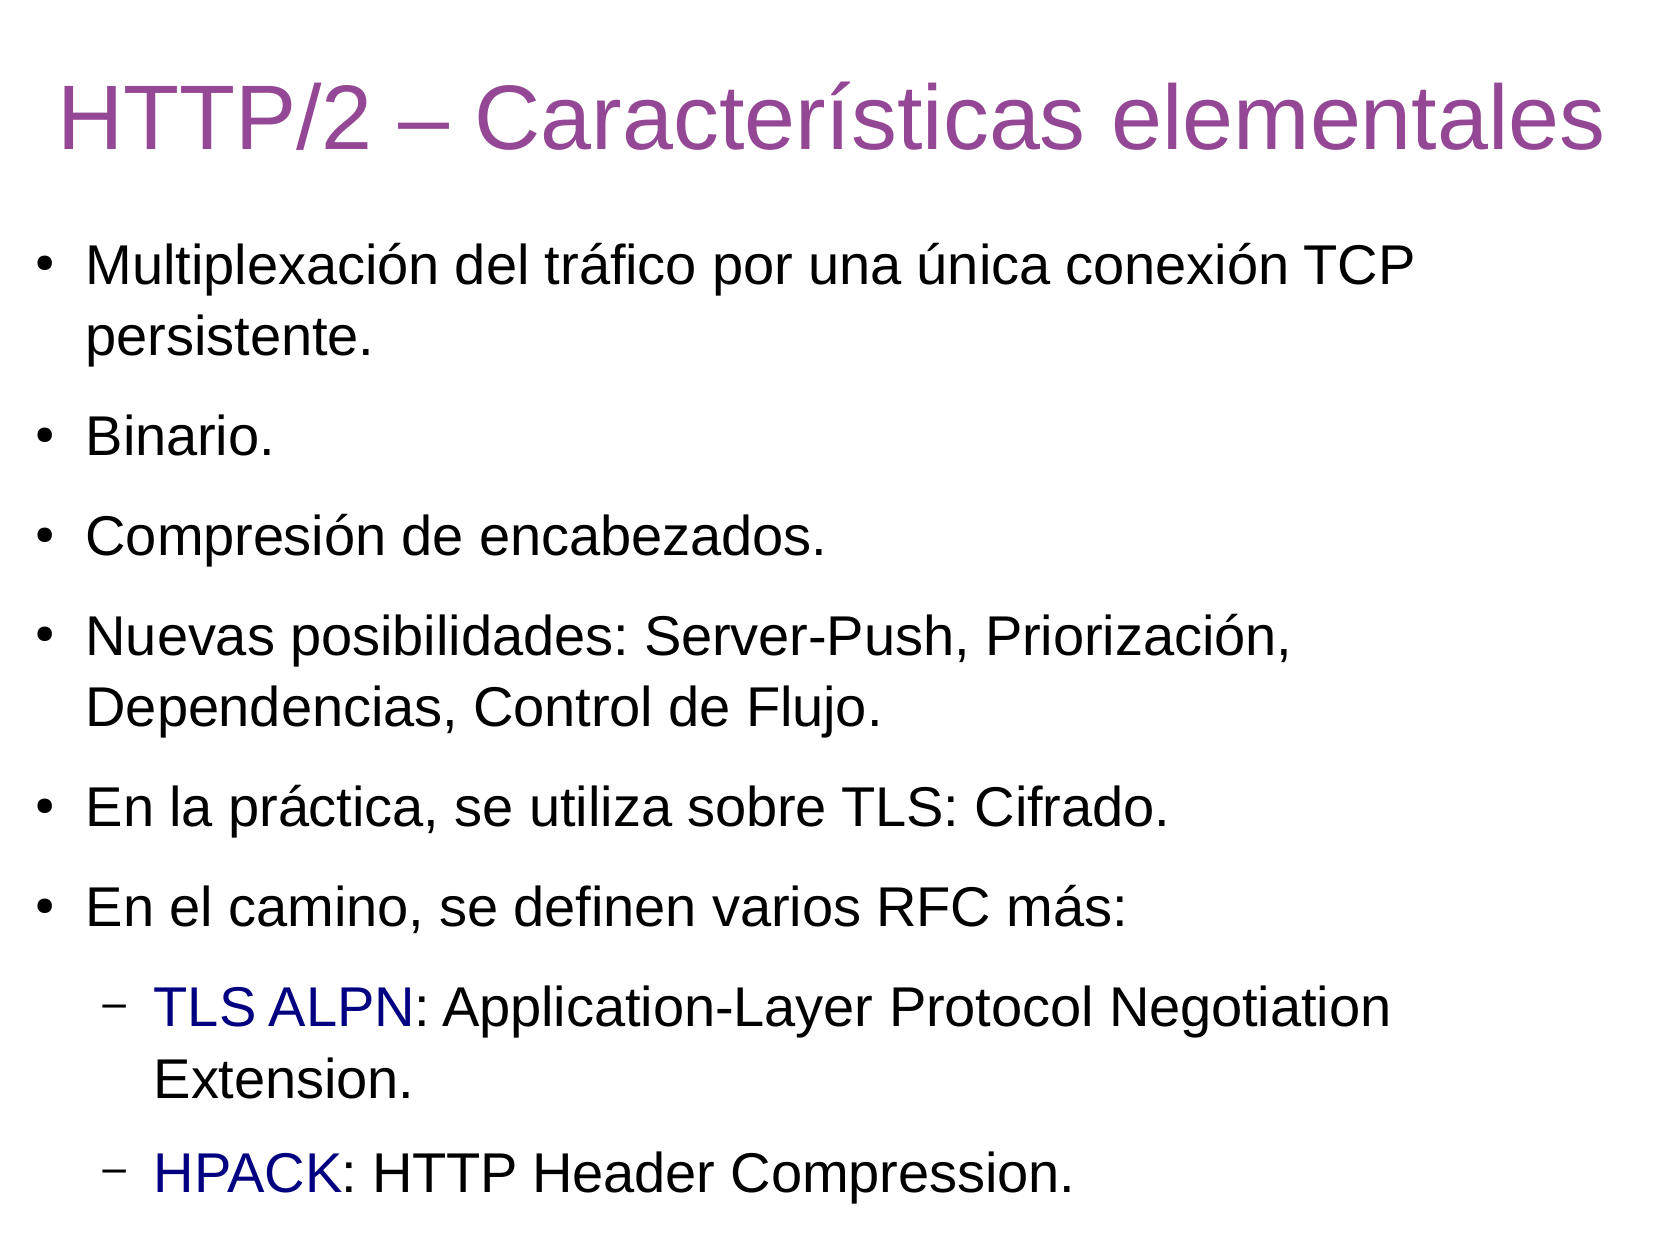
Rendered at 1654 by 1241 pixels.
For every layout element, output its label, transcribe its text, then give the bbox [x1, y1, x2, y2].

list Multiplexación del tráfico por una única conexión TCP persistente. Binario. Compresión de encabezados. Nuevas posibilidades: Server-Push, Priorización, Dependencias, Control de Flujo. En la práctica, se utiliza sobre TLS: Cifrado. En el camino, se definen varios RFC más: TLS ALPN: Application-Layer Protocol Negotiation Extension. HPACK: HTTP Header Compression. [17, 224, 1648, 1217]
title HTTP/2 – Características elementales [47, 13, 1619, 222]
